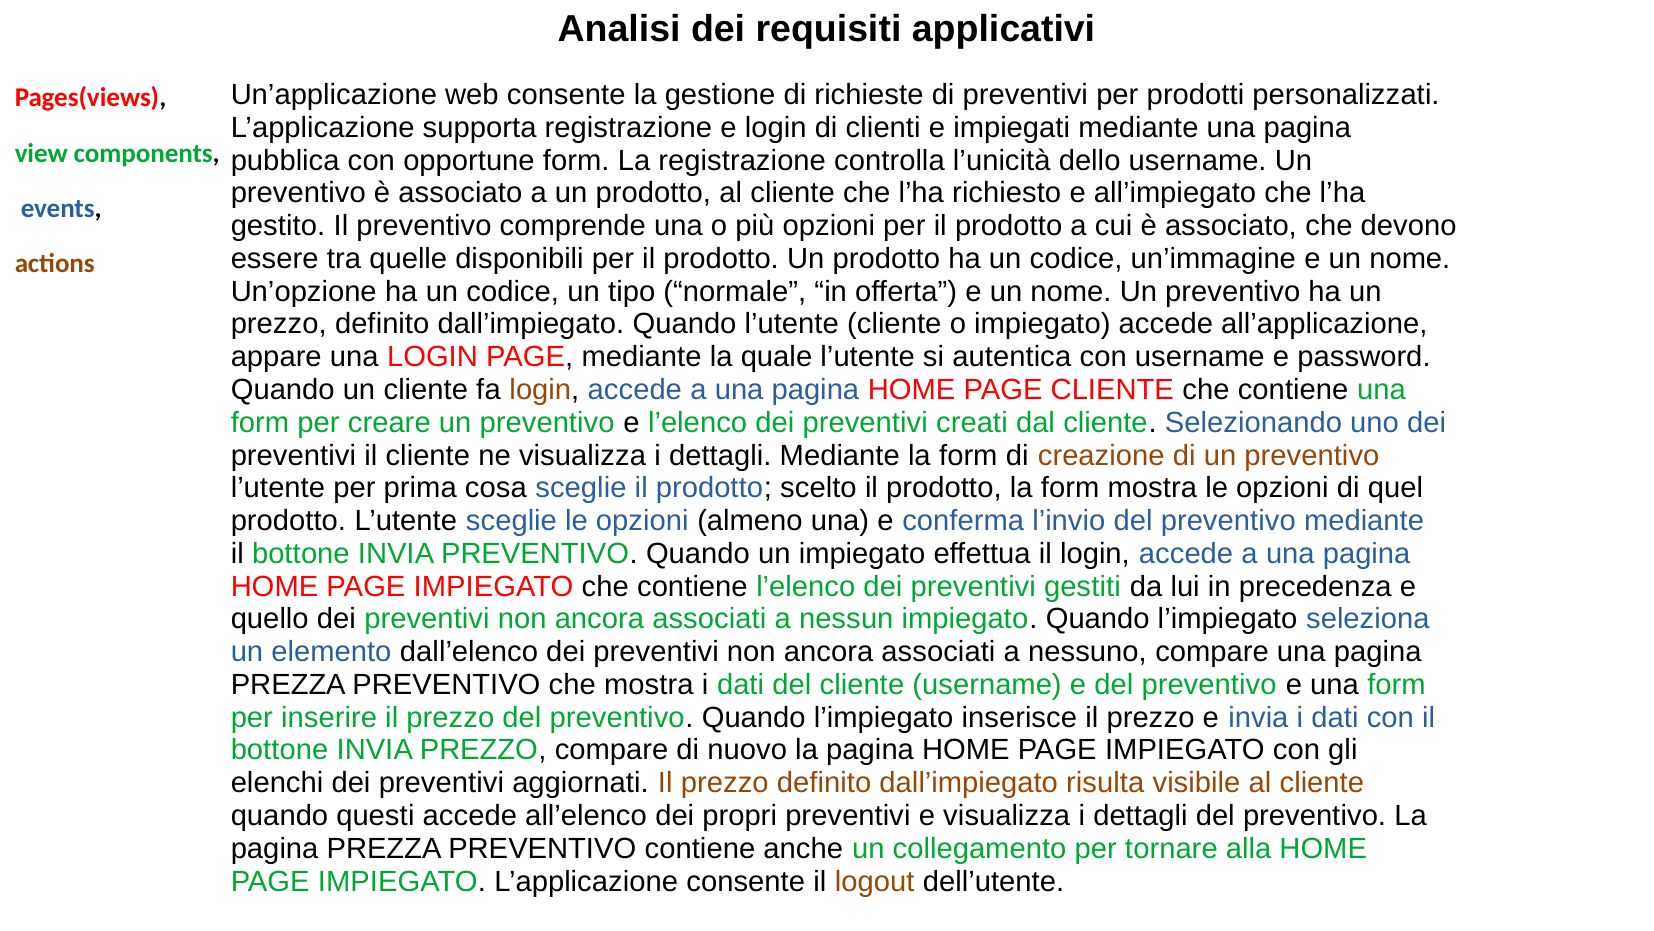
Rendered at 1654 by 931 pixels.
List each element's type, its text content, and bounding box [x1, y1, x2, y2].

text_box Analisi dei requisiti applicativi [208, 0, 1446, 57]
text_box Pages(views), view components, events, actions [0, 75, 263, 375]
text_box Un’applicazione web consente la gestione di richieste di preventivi per prodotti personalizzati. L’applicazione supporta registrazione e login di clienti e impiegati mediante una pagina pubblica con opportune form. La registrazione controlla l’unicità dello username. Un preventivo è associato a un prodotto, al cliente che l’ha richiesto e all’impiegato che l’ha gestito. Il preventivo comprende una o più opzioni per il prodotto a cui è associato, che devono essere tra quelle disponibili per il prodotto. Un prodotto ha un codice, un’immagine e un nome. Un’opzione ha un codice, un tipo (“normale”, “in offerta”) e un nome. Un preventivo ha un prezzo, definito dall’impiegato. Quando l’utente (cliente o impiegato) accede all’applicazione, appare una LOGIN PAGE, mediante la quale l’utente si autentica con username e password. Quando un cliente fa login, accede a una pagina HOME PAGE CLIENTE che contiene una form per creare un preventivo e l’elenco dei preventivi creati dal cliente. Selezionando uno dei preventivi il cliente ne visualizza i dettagli. Mediante la form di creazione di un preventivo l’utente per prima cosa sceglie il prodotto; scelto il prodotto, la form mostra le opzioni di quel prodotto. L’utente sceglie le opzioni (almeno una) e conferma l’invio del preventivo mediante il bottone INVIA PREVENTIVO. Quando un impiegato effettua il login, accede a una pagina HOME PAGE IMPIEGATO che contiene l’elenco dei preventivi gestiti da lui in precedenza e quello dei preventivi non ancora associati a nessun impiegato. Quando l’impiegato seleziona un elemento dall’elenco dei preventivi non ancora associati a nessuno, compare una pagina PREZZA PREVENTIVO che mostra i dati del cliente (username) e del preventivo e una form per inserire il prezzo del preventivo. Quando l’impiegato inserisce il prezzo e invia i dati con il bottone INVIA PREZZO, compare di nuovo la pagina HOME PAGE IMPIEGATO con gli elenchi dei preventivi aggiornati. Il prezzo definito dall’impiegato risulta visibile al cliente quando questi accede all’elenco dei propri preventivi e visualizza i dettagli del preventivo. La pagina PREZZA PREVENTIVO contiene anche un collegamento per tornare alla HOME PAGE IMPIEGATO. L’applicazione consente il logout dell’utente. [216, 48, 1479, 928]
